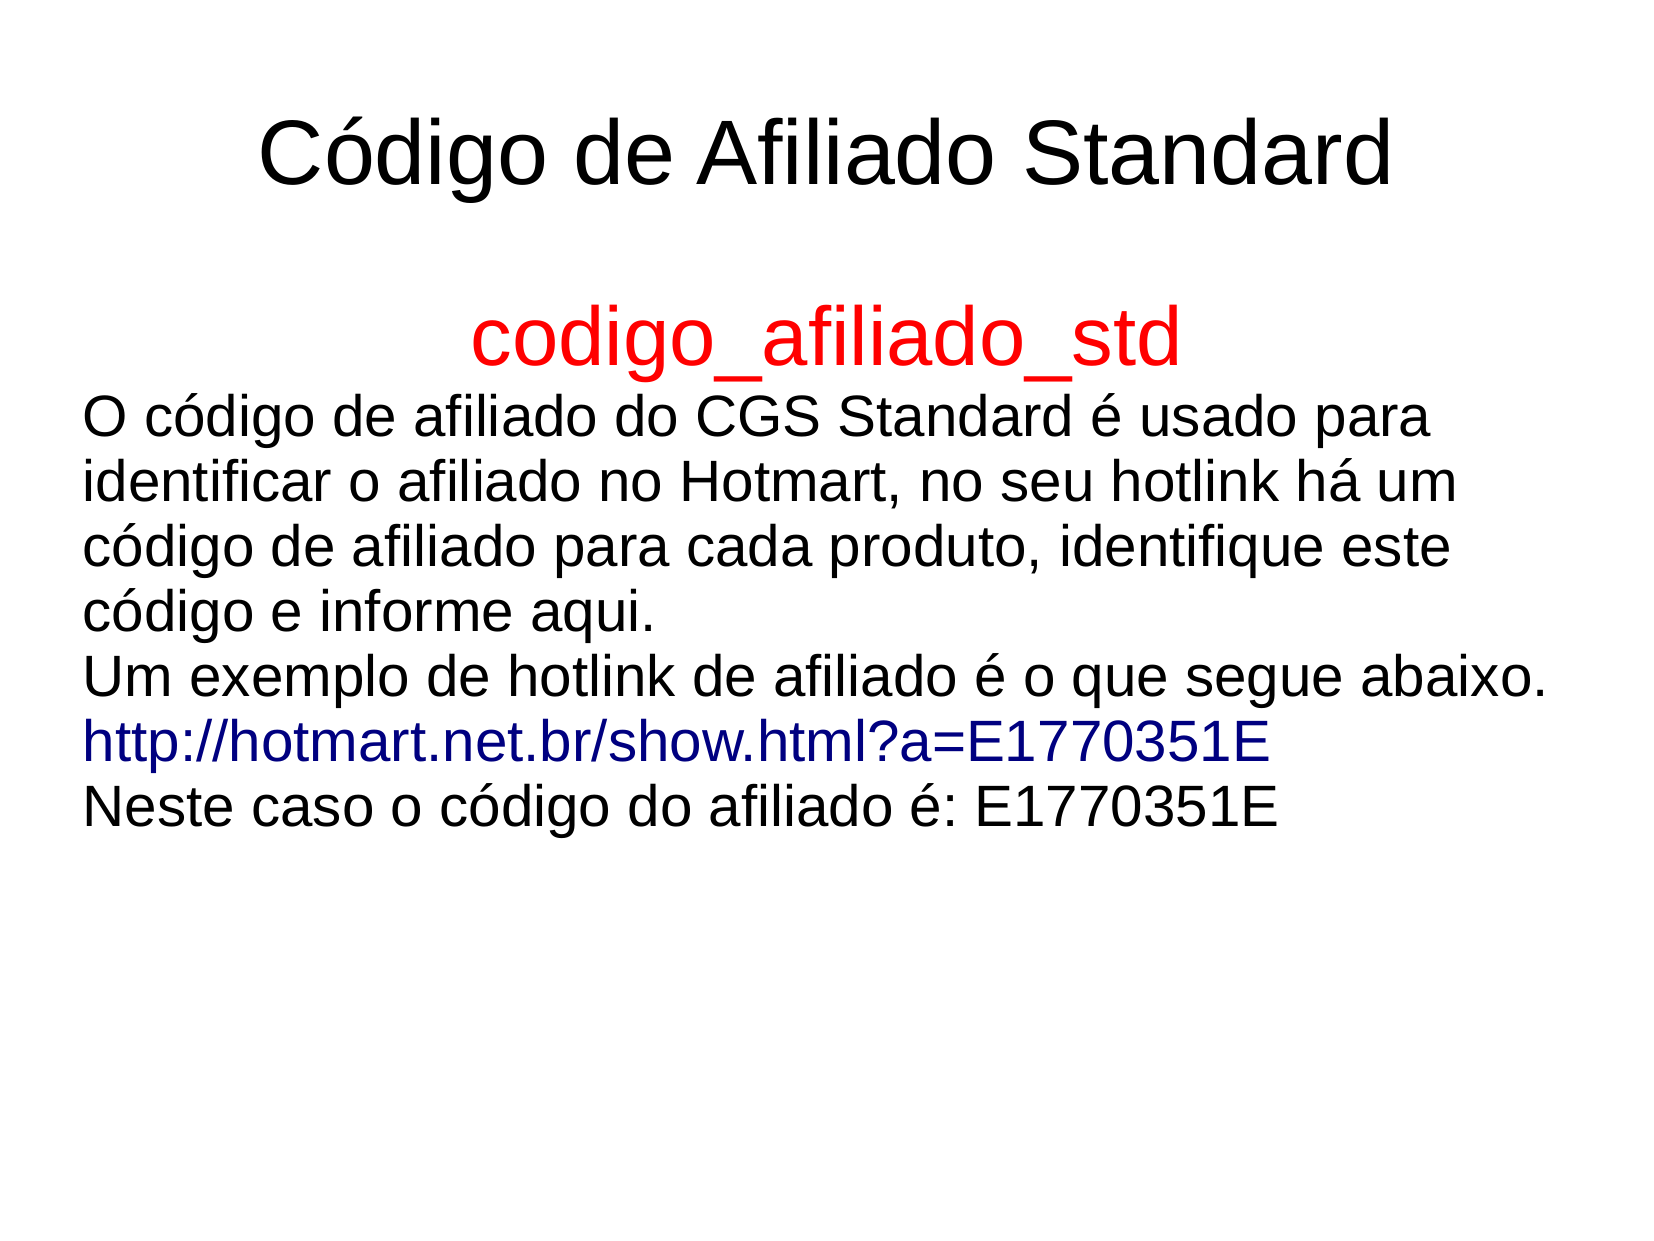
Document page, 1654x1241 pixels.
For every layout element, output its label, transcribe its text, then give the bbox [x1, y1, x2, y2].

subtitle codigo_afiliado_std O código de afiliado do CGS Standard é usado para identificar o afiliado no Hotmart, no seu hotlink há um código de afiliado para cada produto, identifique este código e informe aqui. Um exemplo de hotlink de afiliado é o que segue abaixo. http://hotmart.net.br/show.html?a=E1770351E Neste caso o código do afiliado é: E1770351E [82, 290, 1571, 1010]
title Código de Afiliado Standard [82, 49, 1571, 257]
